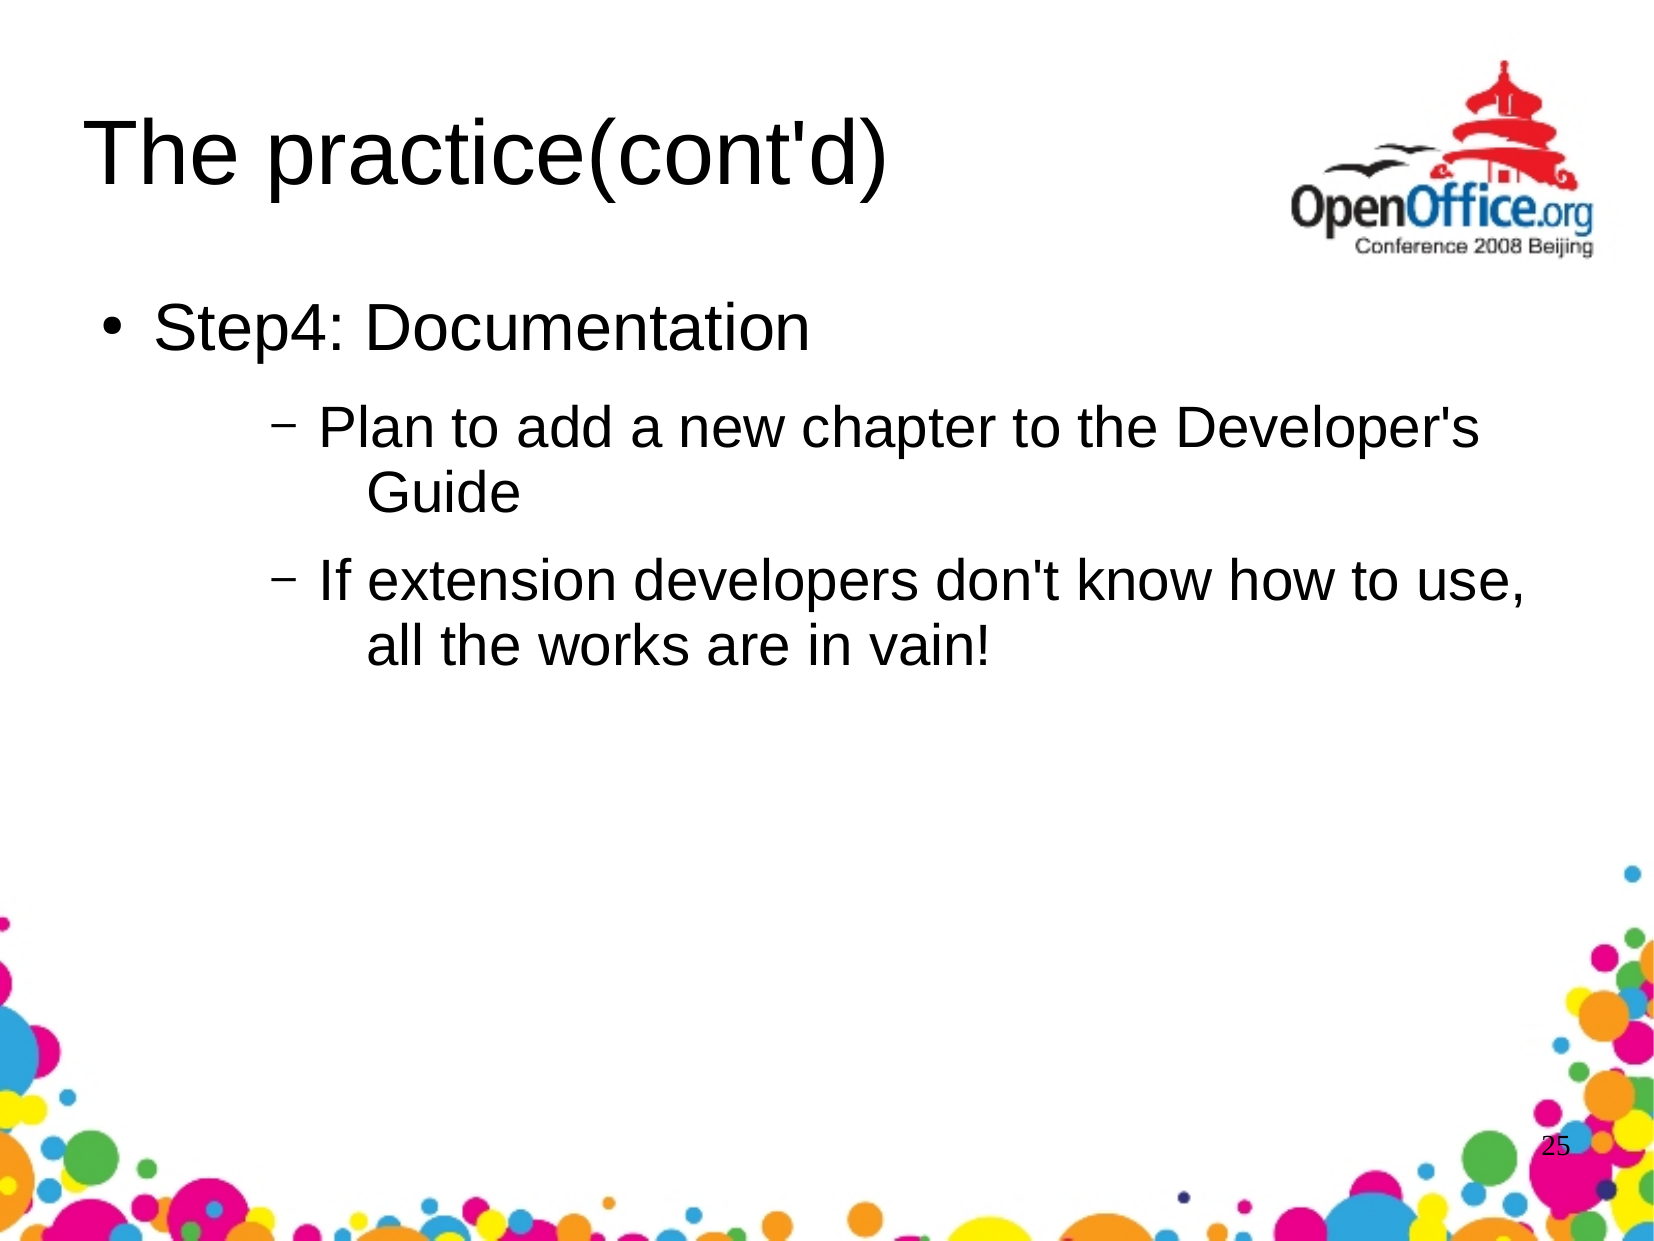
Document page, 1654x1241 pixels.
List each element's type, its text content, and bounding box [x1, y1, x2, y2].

picture [0, 0, 1654, 1241]
list Step4: Documentation Plan to add a new chapter to the Developer's Guide If extension developers don't know how to use, all the works are in vain! [82, 290, 1571, 1109]
title The practice(cont'd) [82, 49, 1571, 257]
